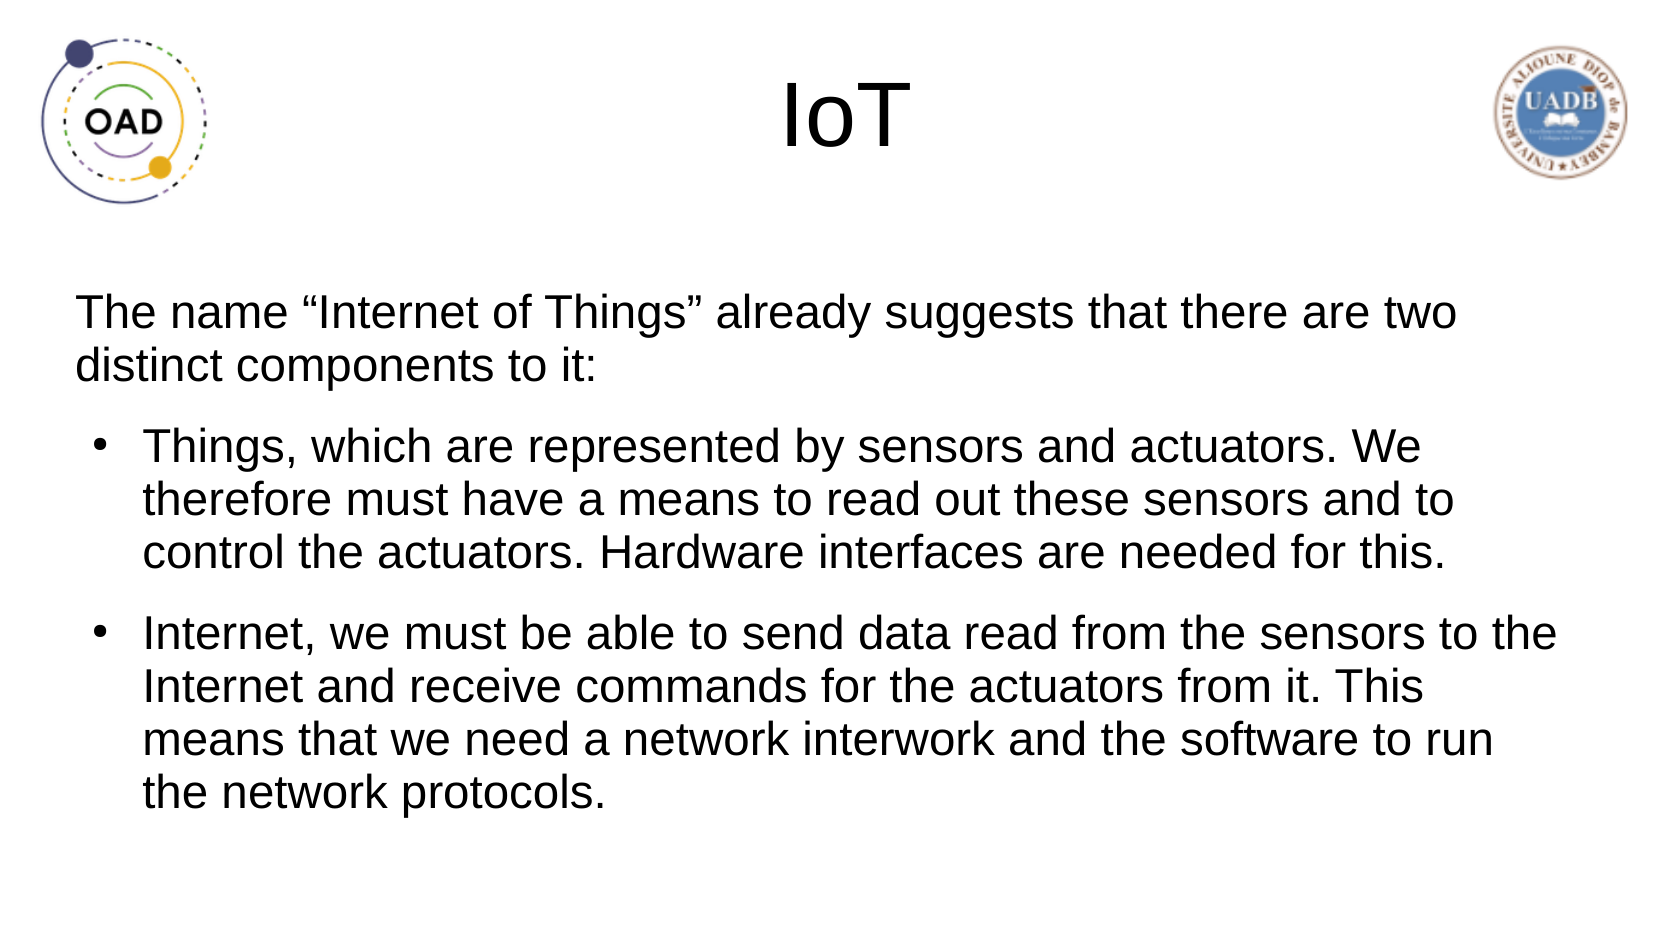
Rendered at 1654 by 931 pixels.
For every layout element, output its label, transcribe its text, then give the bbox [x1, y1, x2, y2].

title IoT [262, 37, 1430, 193]
picture [0, 24, 242, 225]
picture [1482, 37, 1641, 188]
list The name “Internet of Things” already suggests that there are two distinct components to it: Things, which are represented by sensors and actuators. We therefore must have a means to read out these sensors and to control the actuators. Hardware interfaces are needed for this. Internet, we must be able to send data read from the sensors to the Internet and receive commands for the actuators from it. This means that we need a network interwork and the software to run the network protocols. [75, 285, 1564, 826]
